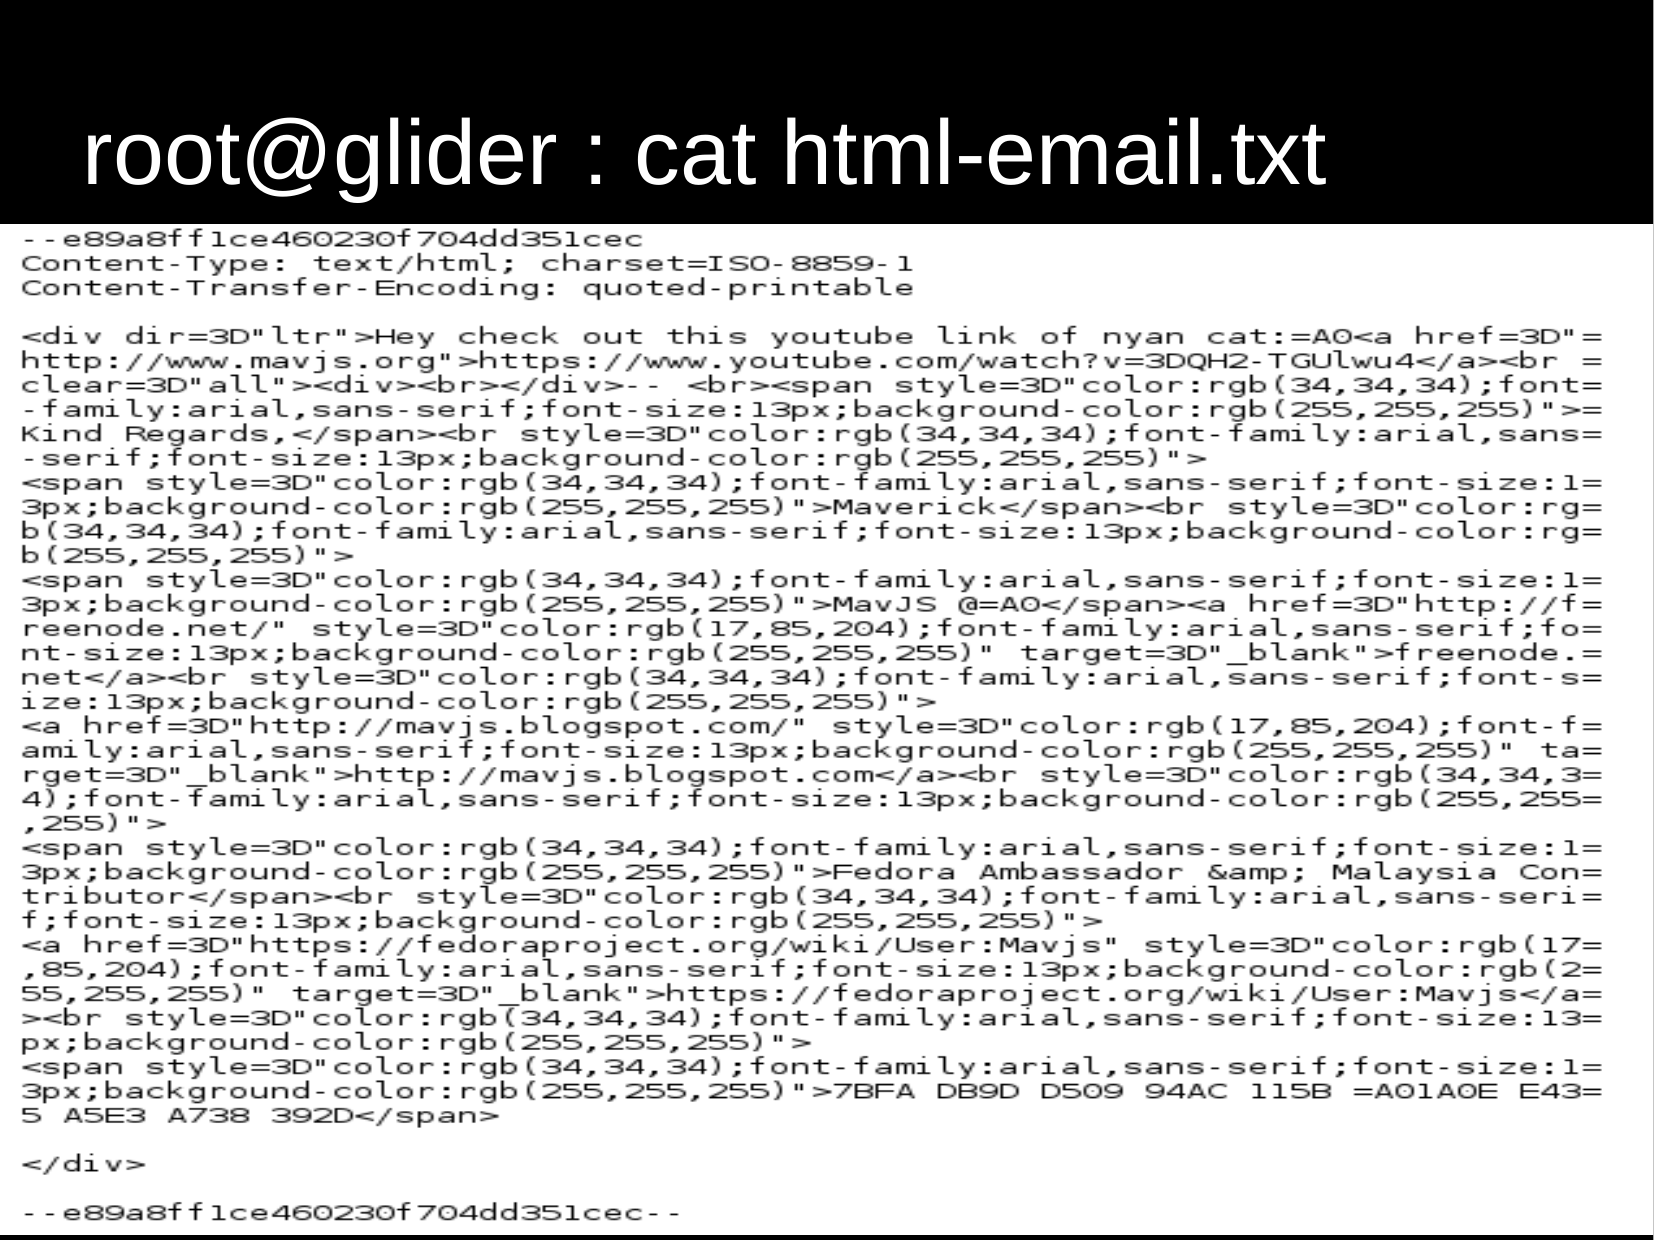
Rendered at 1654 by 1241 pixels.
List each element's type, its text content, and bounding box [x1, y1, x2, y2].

title root@glider : cat html-email.txt [82, 49, 1571, 224]
picture [0, 224, 1654, 1235]
